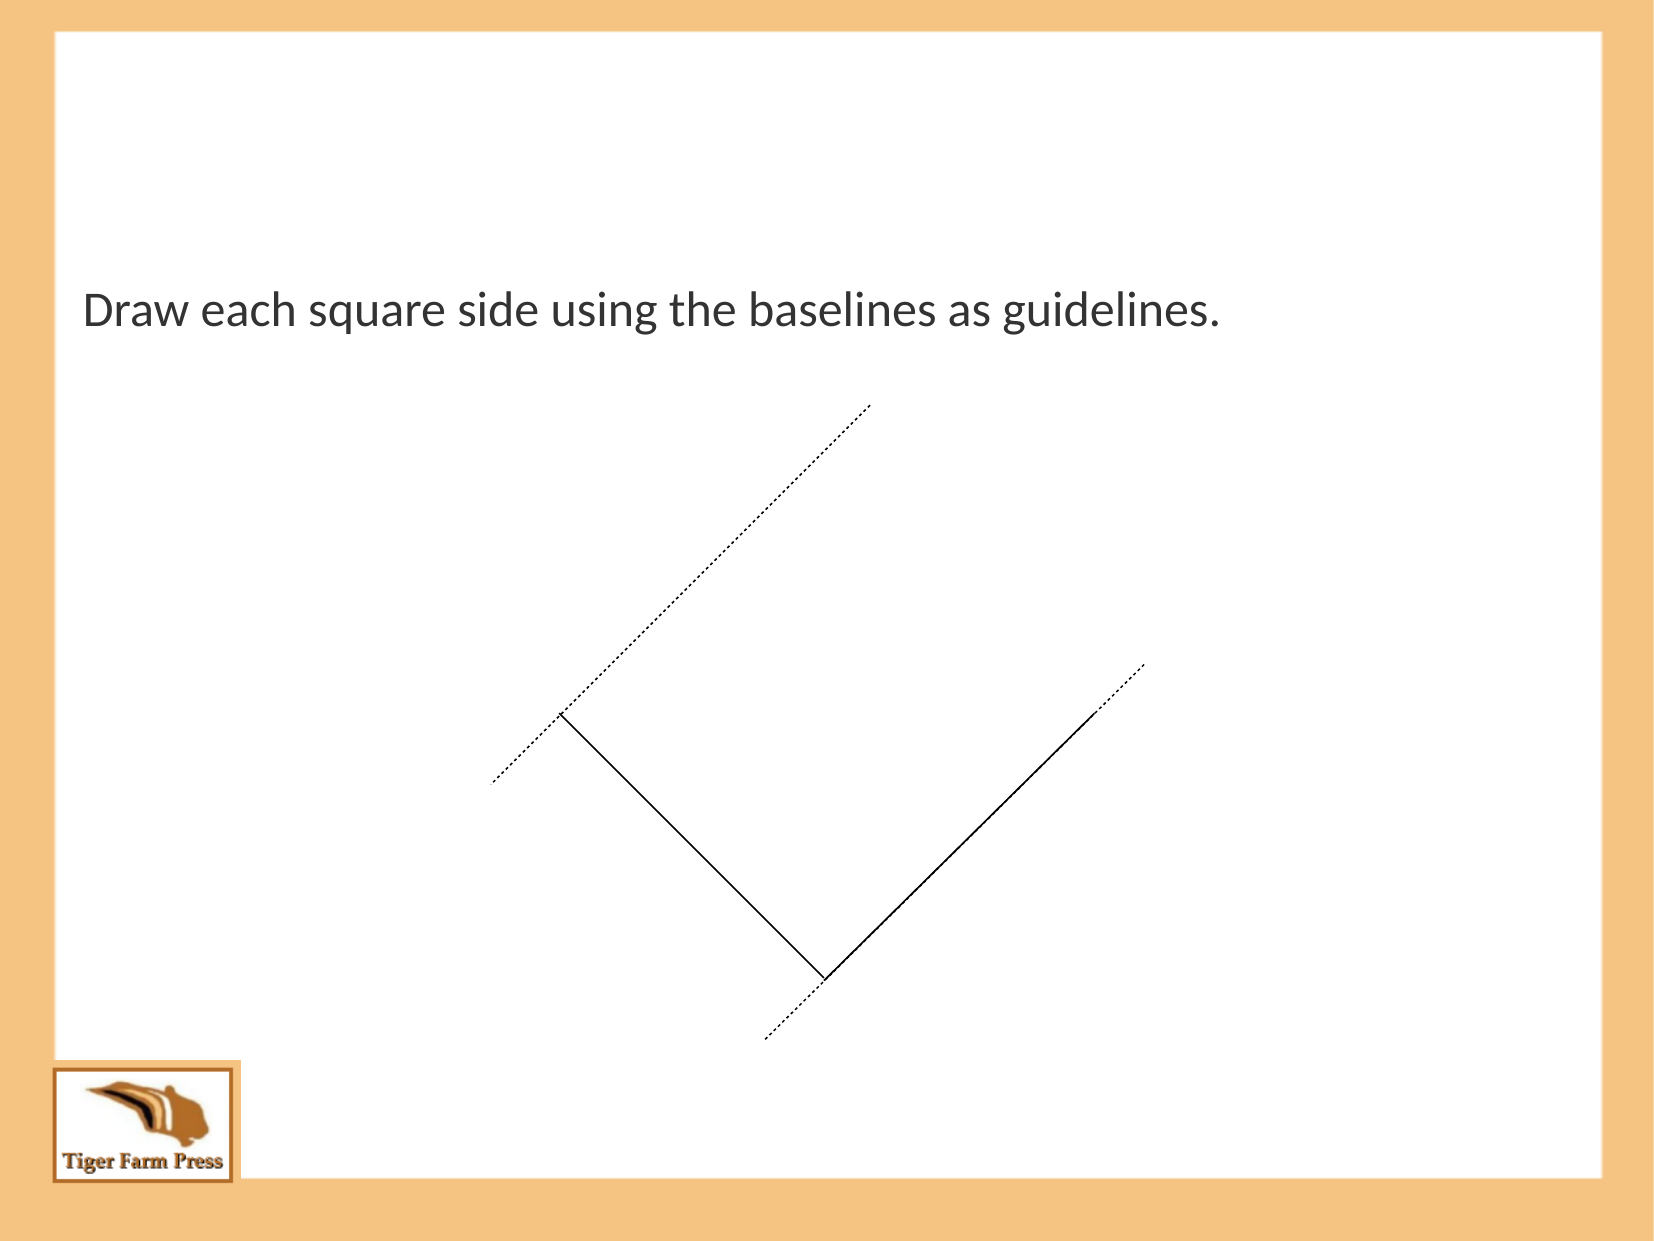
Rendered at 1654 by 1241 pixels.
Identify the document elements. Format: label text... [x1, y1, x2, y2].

list Draw each square side using the baselines as guidelines. [82, 290, 1571, 1109]
picture [0, 0, 1654, 1241]
